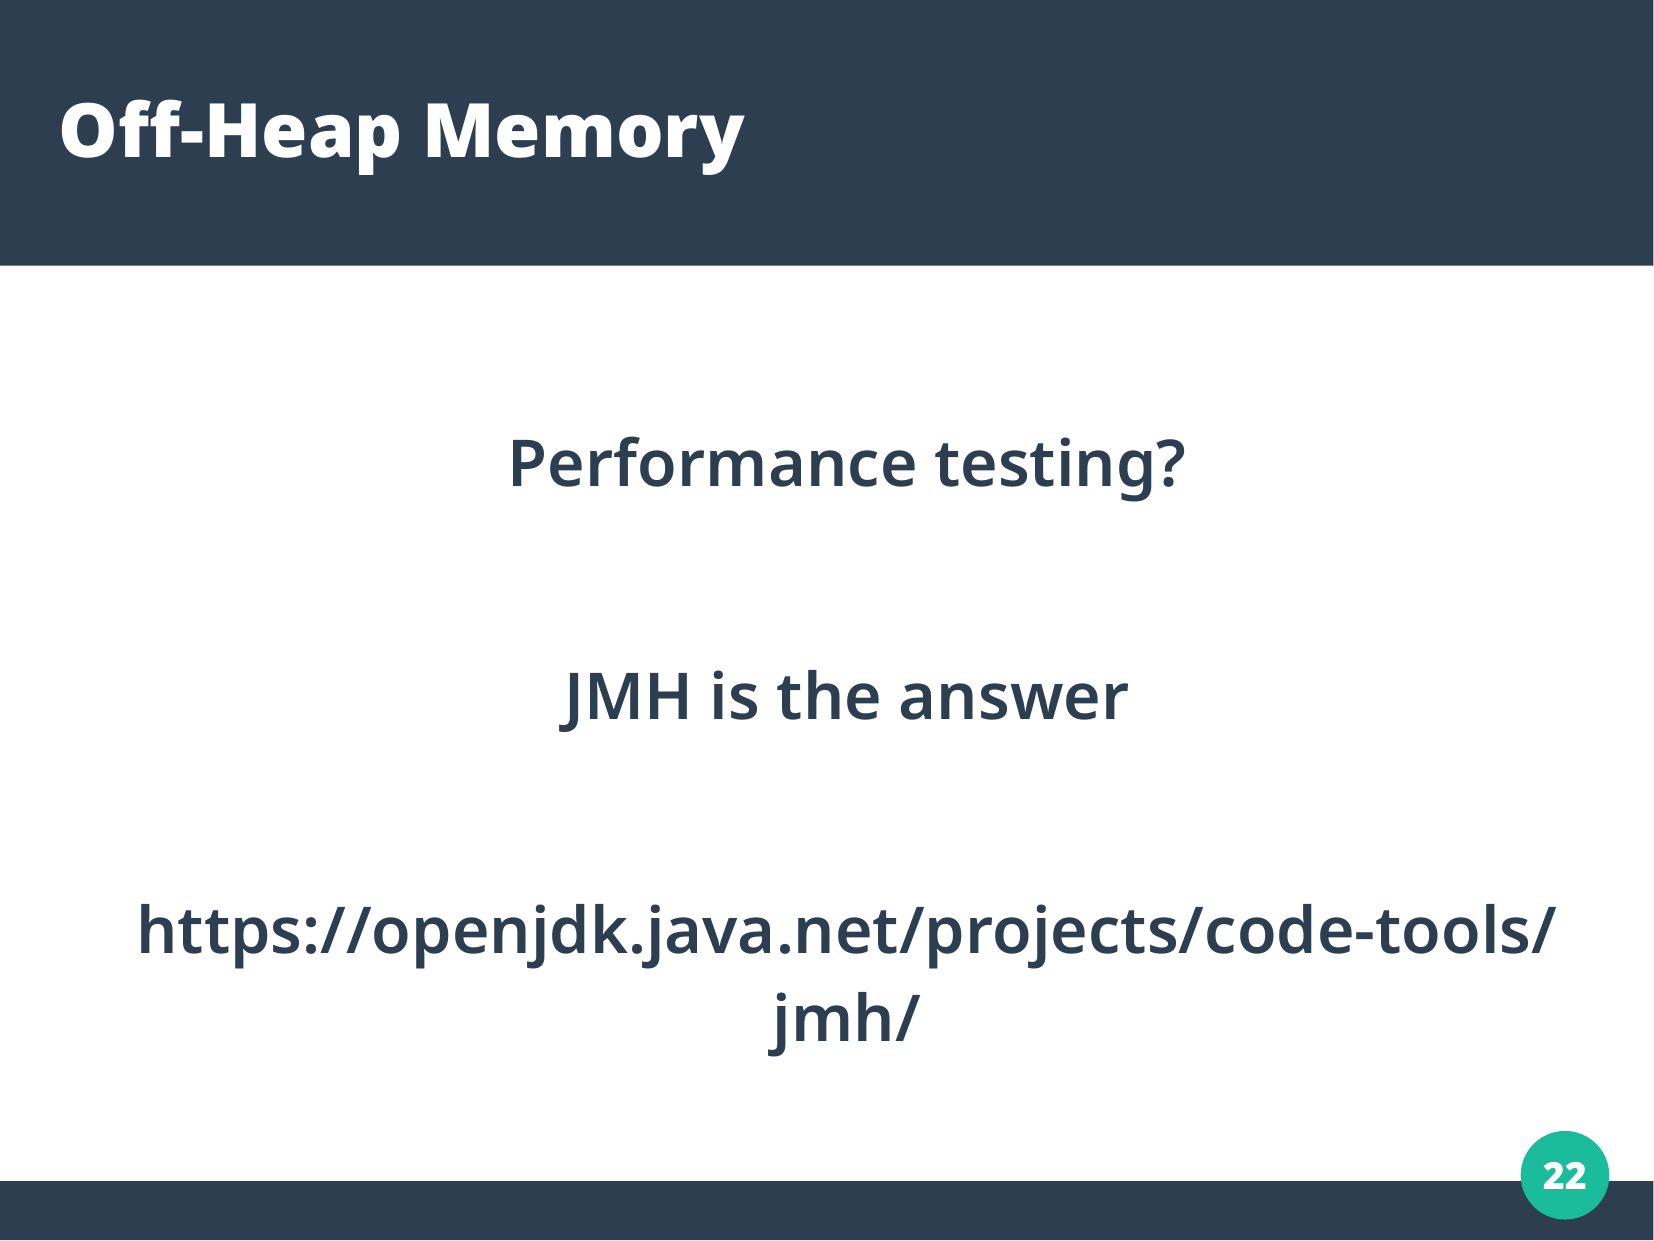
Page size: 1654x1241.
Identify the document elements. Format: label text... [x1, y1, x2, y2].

list Performance testing? JMH is the answer https://openjdk.java.net/projects/code-tools/jmh/ [45, 300, 1581, 1062]
title Off-Heap Memory [59, 49, 1595, 207]
